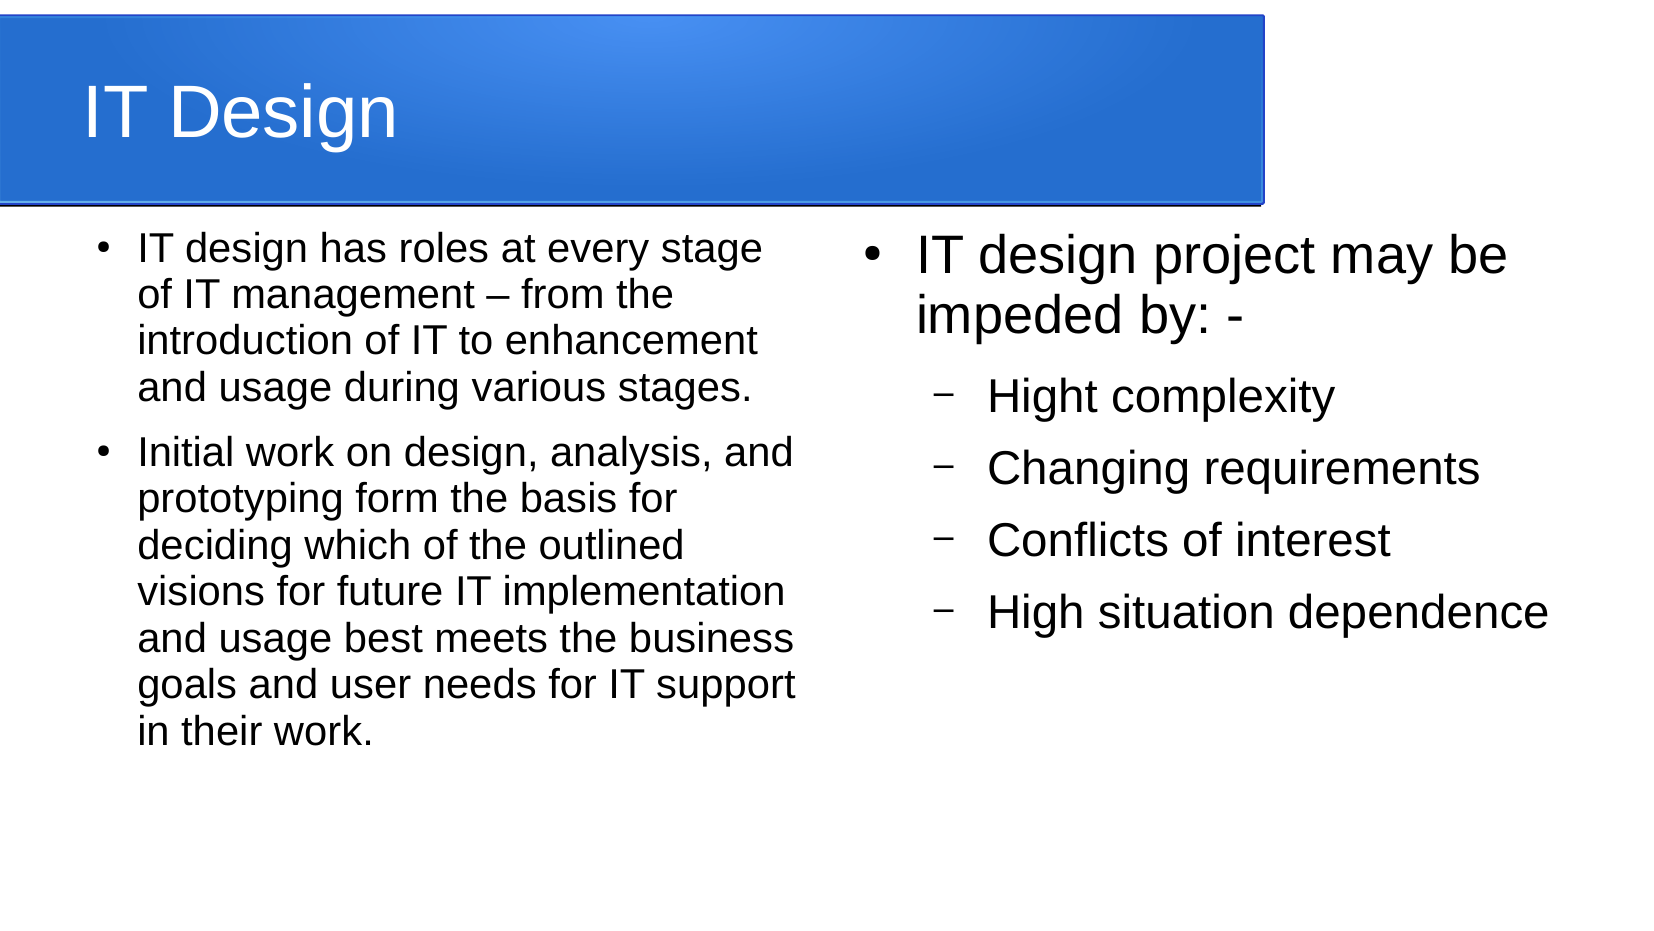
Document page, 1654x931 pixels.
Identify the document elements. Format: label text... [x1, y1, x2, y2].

list IT design project may be impeded by: - Hight complexity Changing requirements Conflicts of interest High situation dependence [845, 224, 1572, 764]
list IT design has roles at every stage of IT management – from the introduction of IT to enhancement and usage during various stages. Initial work on design, analysis, and prototyping form the basis for deciding which of the outlined visions for future IT implementation and usage best meets the business goals and user needs for IT support in their work. [82, 224, 809, 764]
title IT Design [82, 35, 1235, 189]
